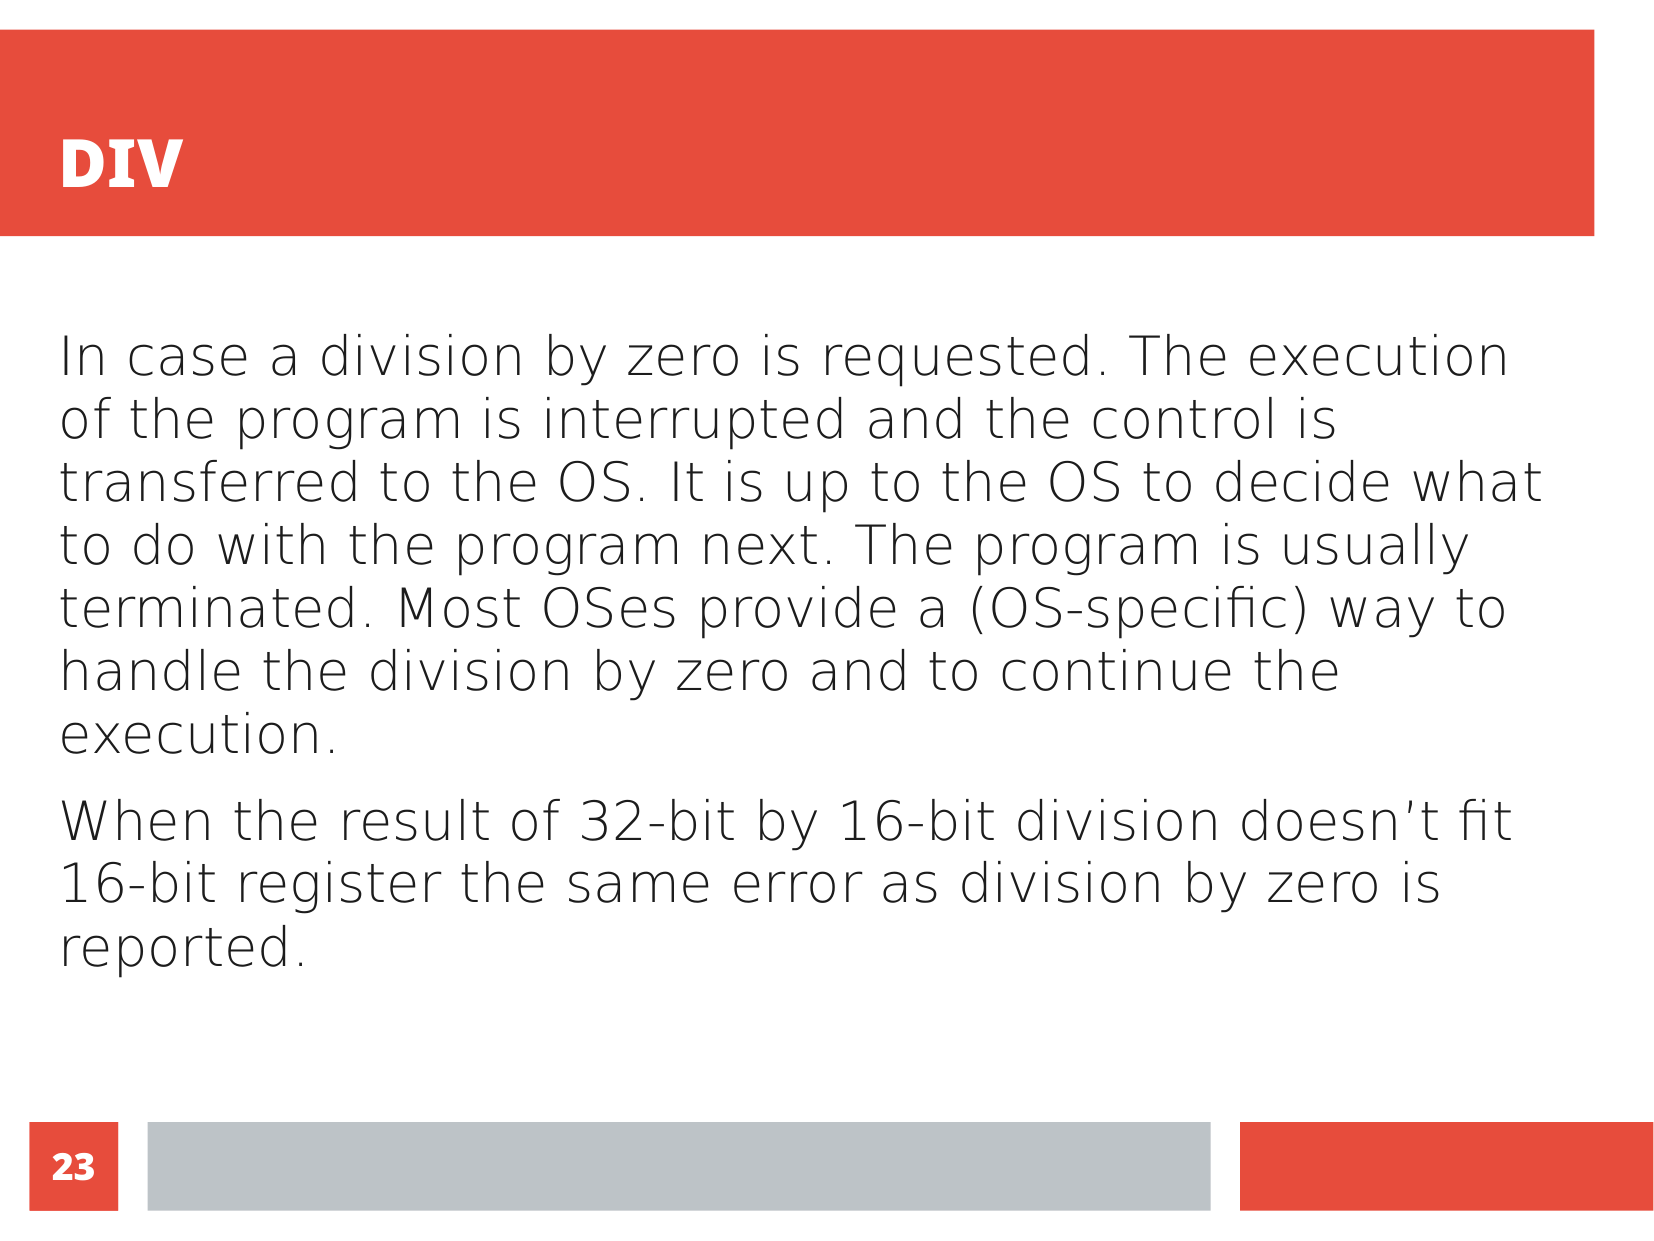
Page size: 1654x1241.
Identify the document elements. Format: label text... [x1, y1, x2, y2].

list In case a division by zero is requested. The execution of the program is interrupted and the control is transferred to the OS. It is up to the OS to decide what to do with the program next. The program is usually terminated. Most OSes provide a (OS-specific) way to handle the division by zero and to continue the execution. When the result of 32-bit by 16-bit division doesn’t fit 16-bit register the same error as division by zero is reported. [59, 324, 1565, 1093]
title DIV [59, 59, 1595, 207]
